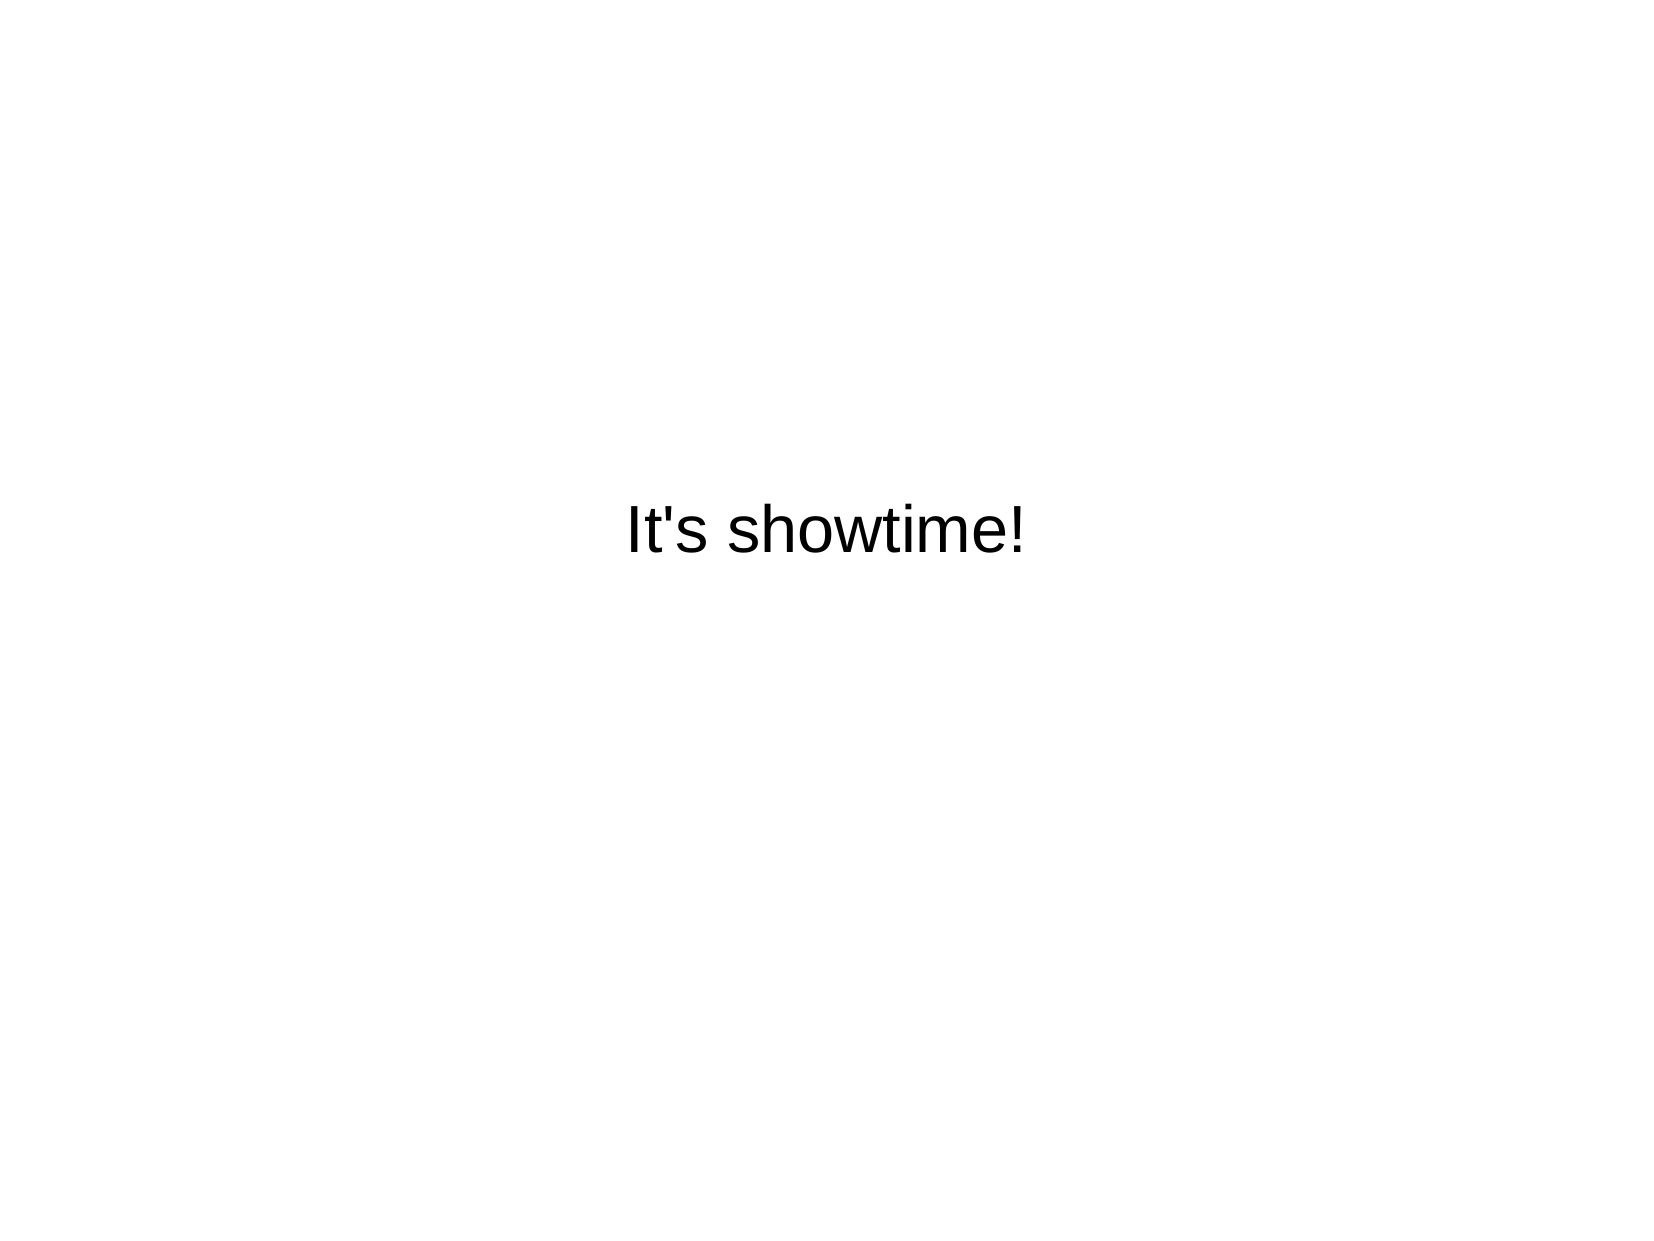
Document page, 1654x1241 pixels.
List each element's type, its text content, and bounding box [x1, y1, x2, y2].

subtitle It's showtime! [82, 49, 1571, 1010]
